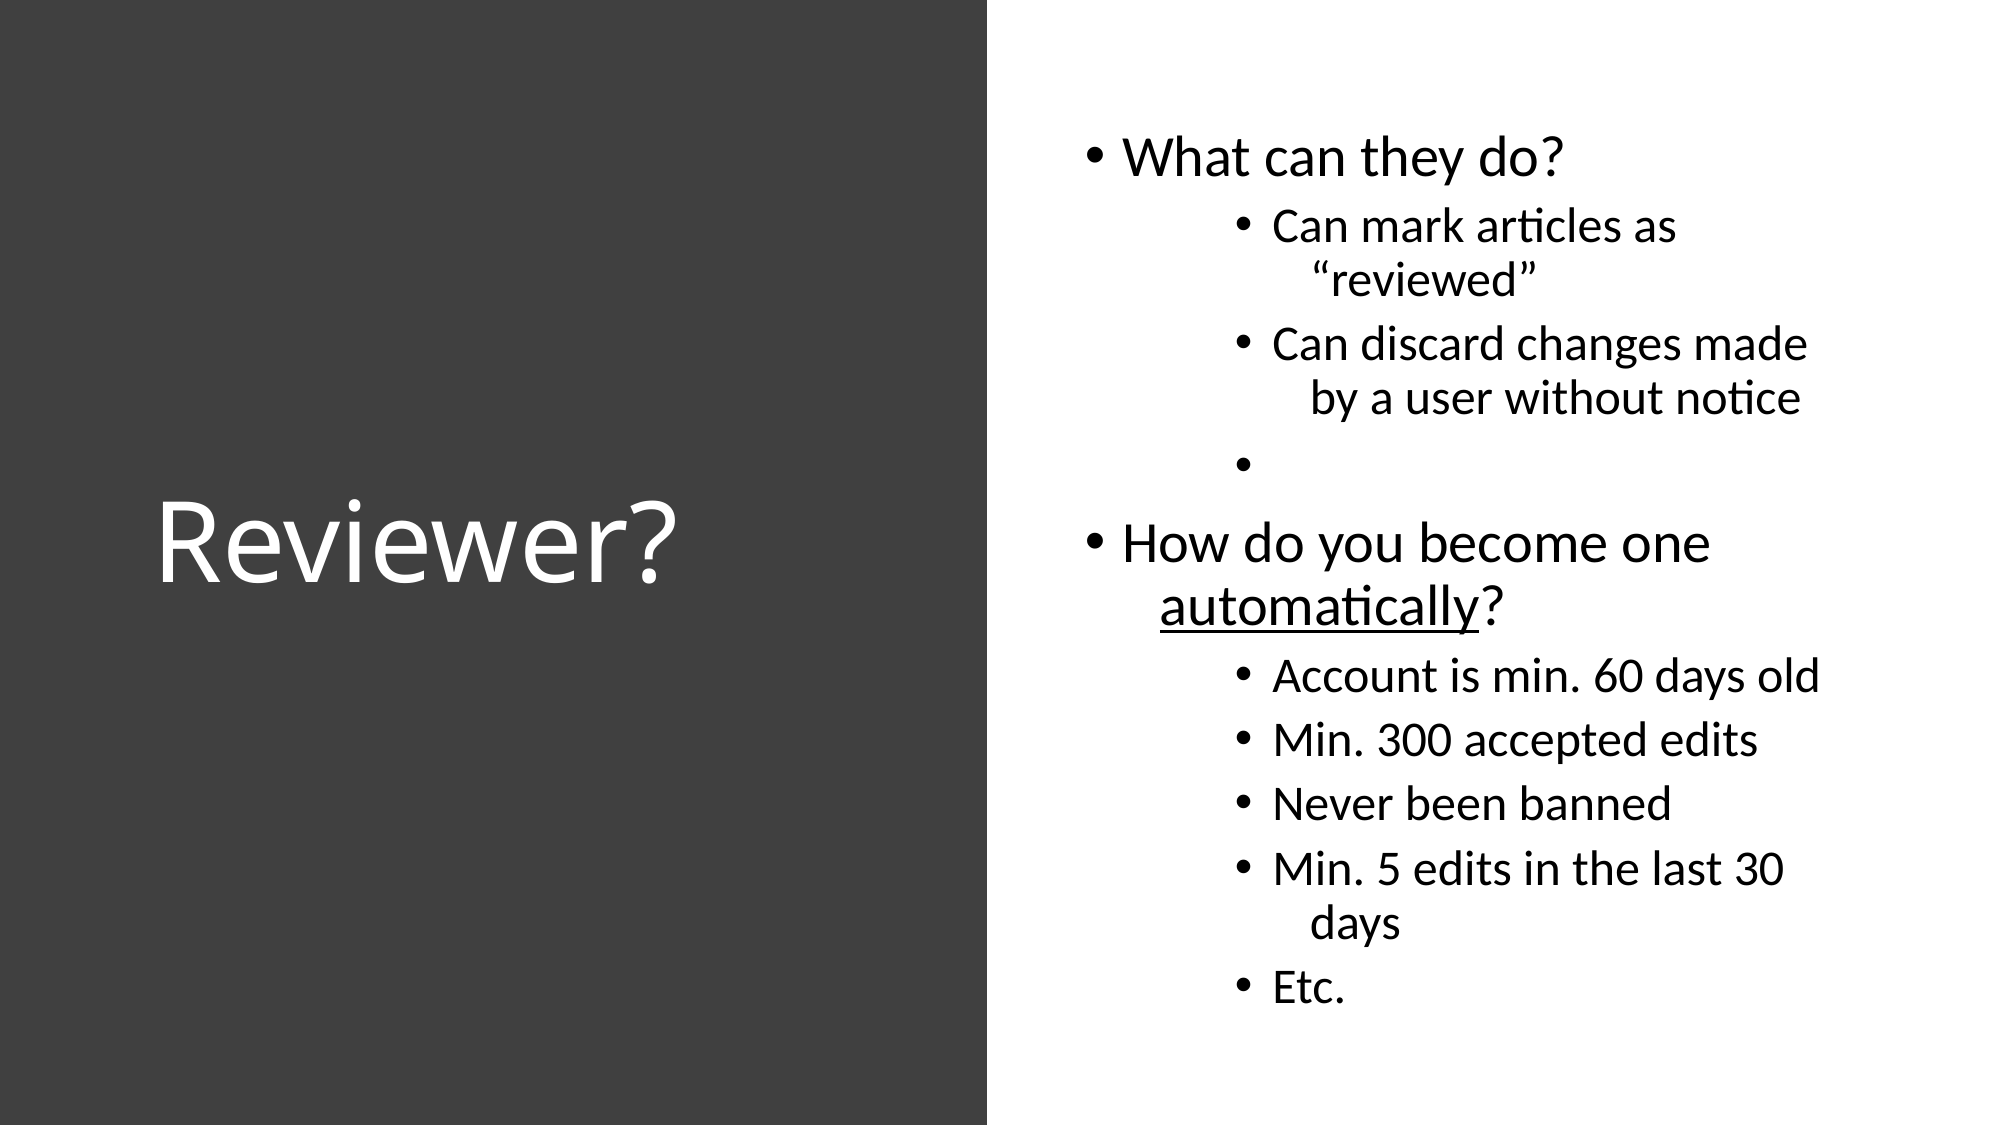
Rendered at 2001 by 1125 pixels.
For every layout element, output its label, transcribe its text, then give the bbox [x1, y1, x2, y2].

text_box [0, 0, 987, 1125]
title Reviewer? [137, 101, 925, 991]
list What can they do? Can mark articles as “reviewed” Can discard changes made by a user without notice How do you become one automatically? Account is min. 60 days old Min. 300 accepted edits Never been banned Min. 5 edits in the last 30 days Etc. [1069, 118, 1863, 1007]
